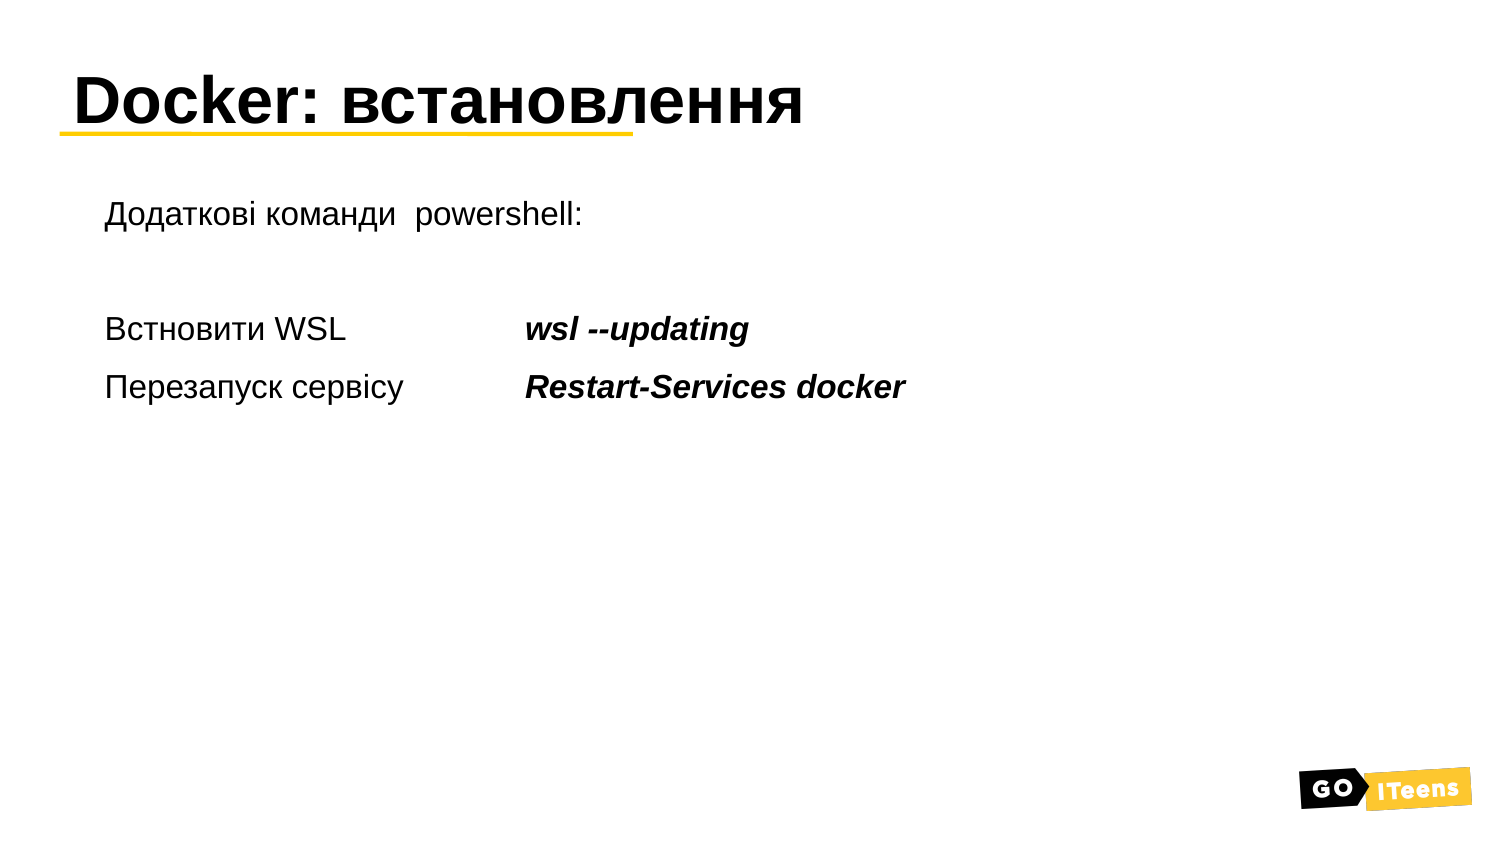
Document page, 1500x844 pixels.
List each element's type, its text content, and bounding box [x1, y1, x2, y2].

text_box Docker: встановлення [59, 30, 1300, 153]
text_box Додаткові команди powershell: Встновити WSL wsl --updating Перезапуск сервісу Restart-Services docker [60, 184, 1360, 602]
picture [1299, 767, 1472, 811]
